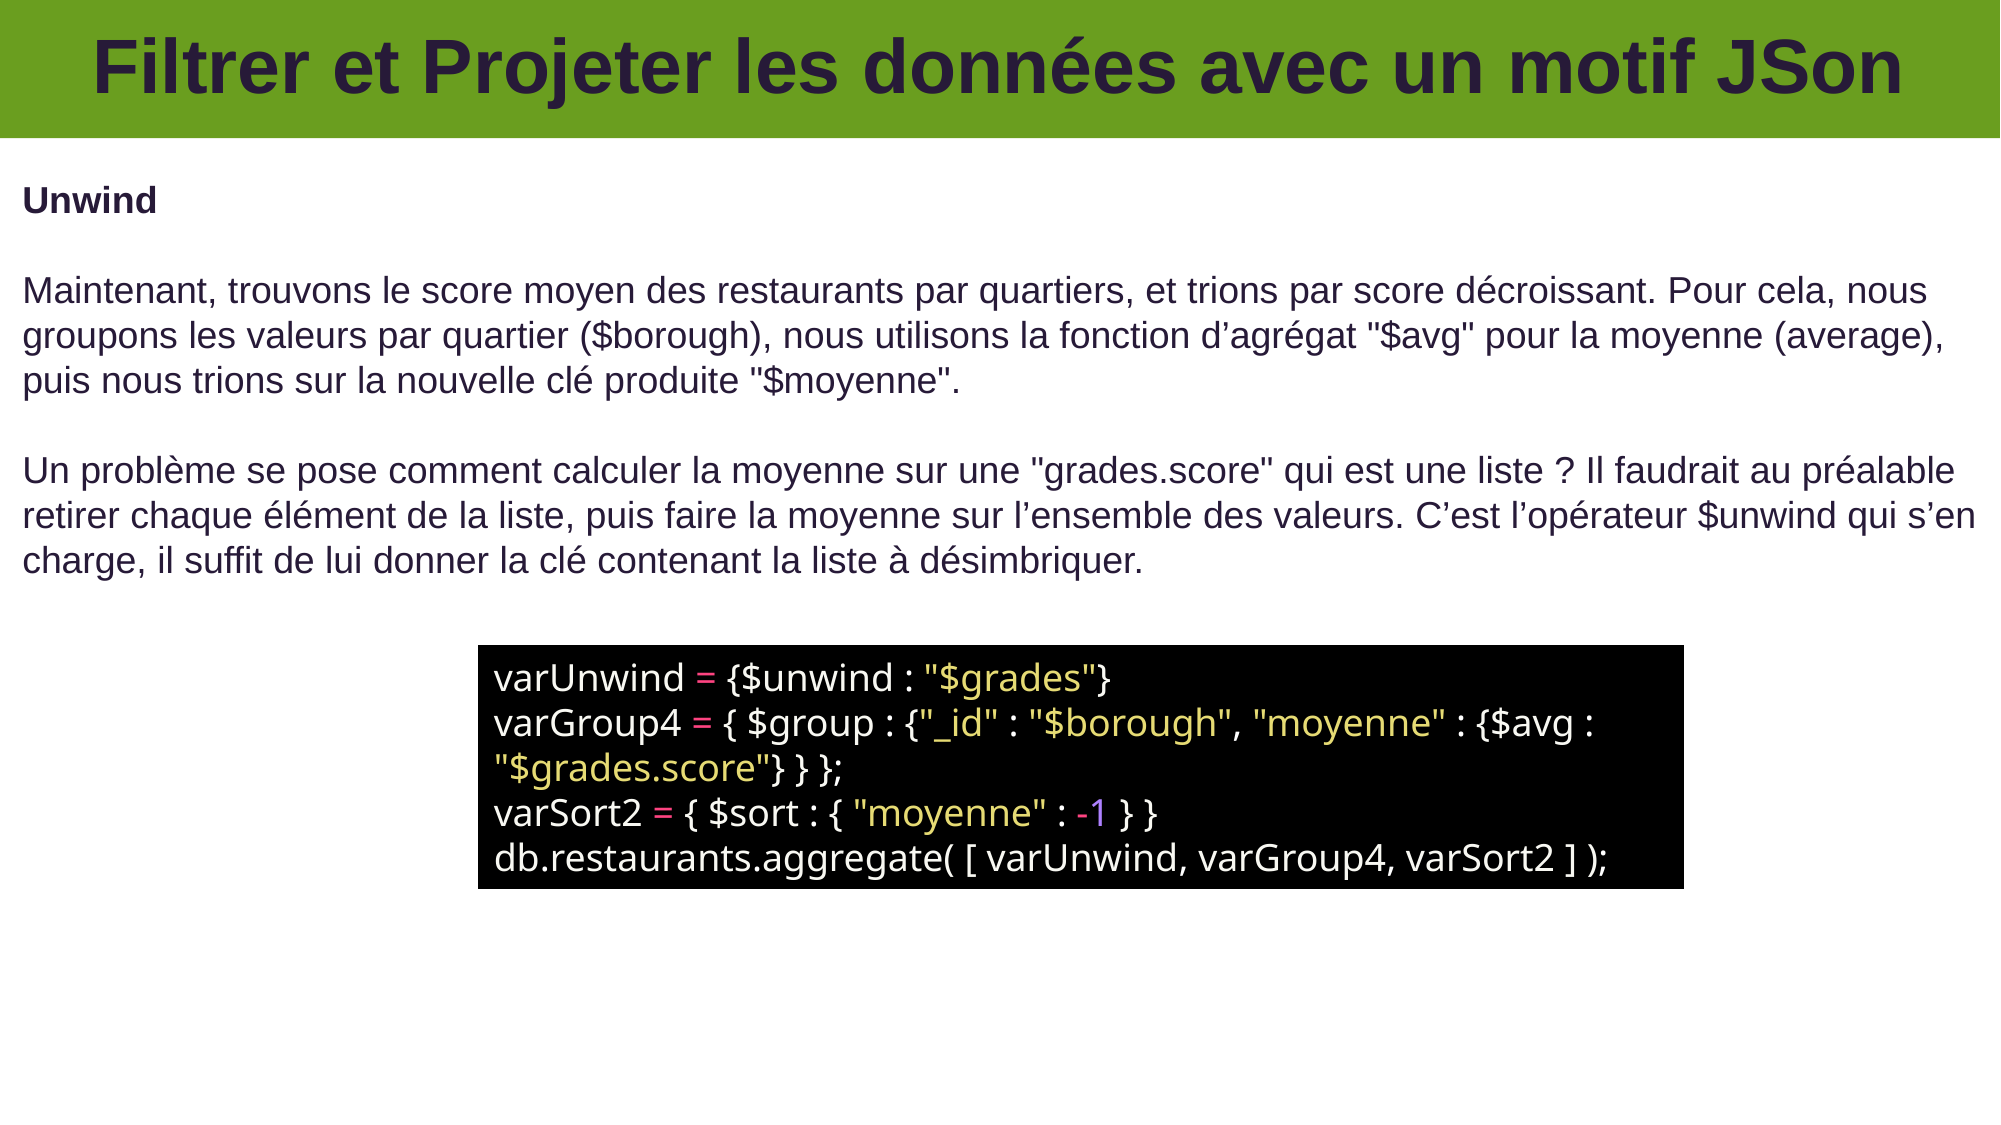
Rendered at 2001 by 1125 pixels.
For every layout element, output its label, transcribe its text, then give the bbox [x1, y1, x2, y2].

text_box varUnwind = {$unwind : "$grades"} varGroup4 = { $group : {"_id" : "$borough", "moyenne" : {$avg : "$grades.score"} } }; varSort2 = { $sort : { "moyenne" : -1 } } db.restaurants.aggregate( [ varUnwind, varGroup4, varSort2 ] ); [478, 645, 1684, 889]
text_box Unwind Maintenant, trouvons le score moyen des restaurants par quartiers, et trions par score décroissant. Pour cela, nous groupons les valeurs par quartier ($borough), nous utilisons la fonction d’agrégat "$avg" pour la moyenne (average), puis nous trions sur la nouvelle clé produite "$moyenne". Un problème se pose comment calculer la moyenne sur une "grades.score" qui est une liste ? Il faudrait au préalable retirer chaque élément de la liste, puis faire la moyenne sur l’ensemble des valeurs. C’est l’opérateur $unwind qui s’en charge, il suffit de lui donner la clé contenant la liste à désimbriquer. [7, 168, 1993, 775]
text_box [0, 139, 2000, 1125]
text_box Filtrer et Projeter les données avec un motif JSon [0, 0, 2000, 139]
